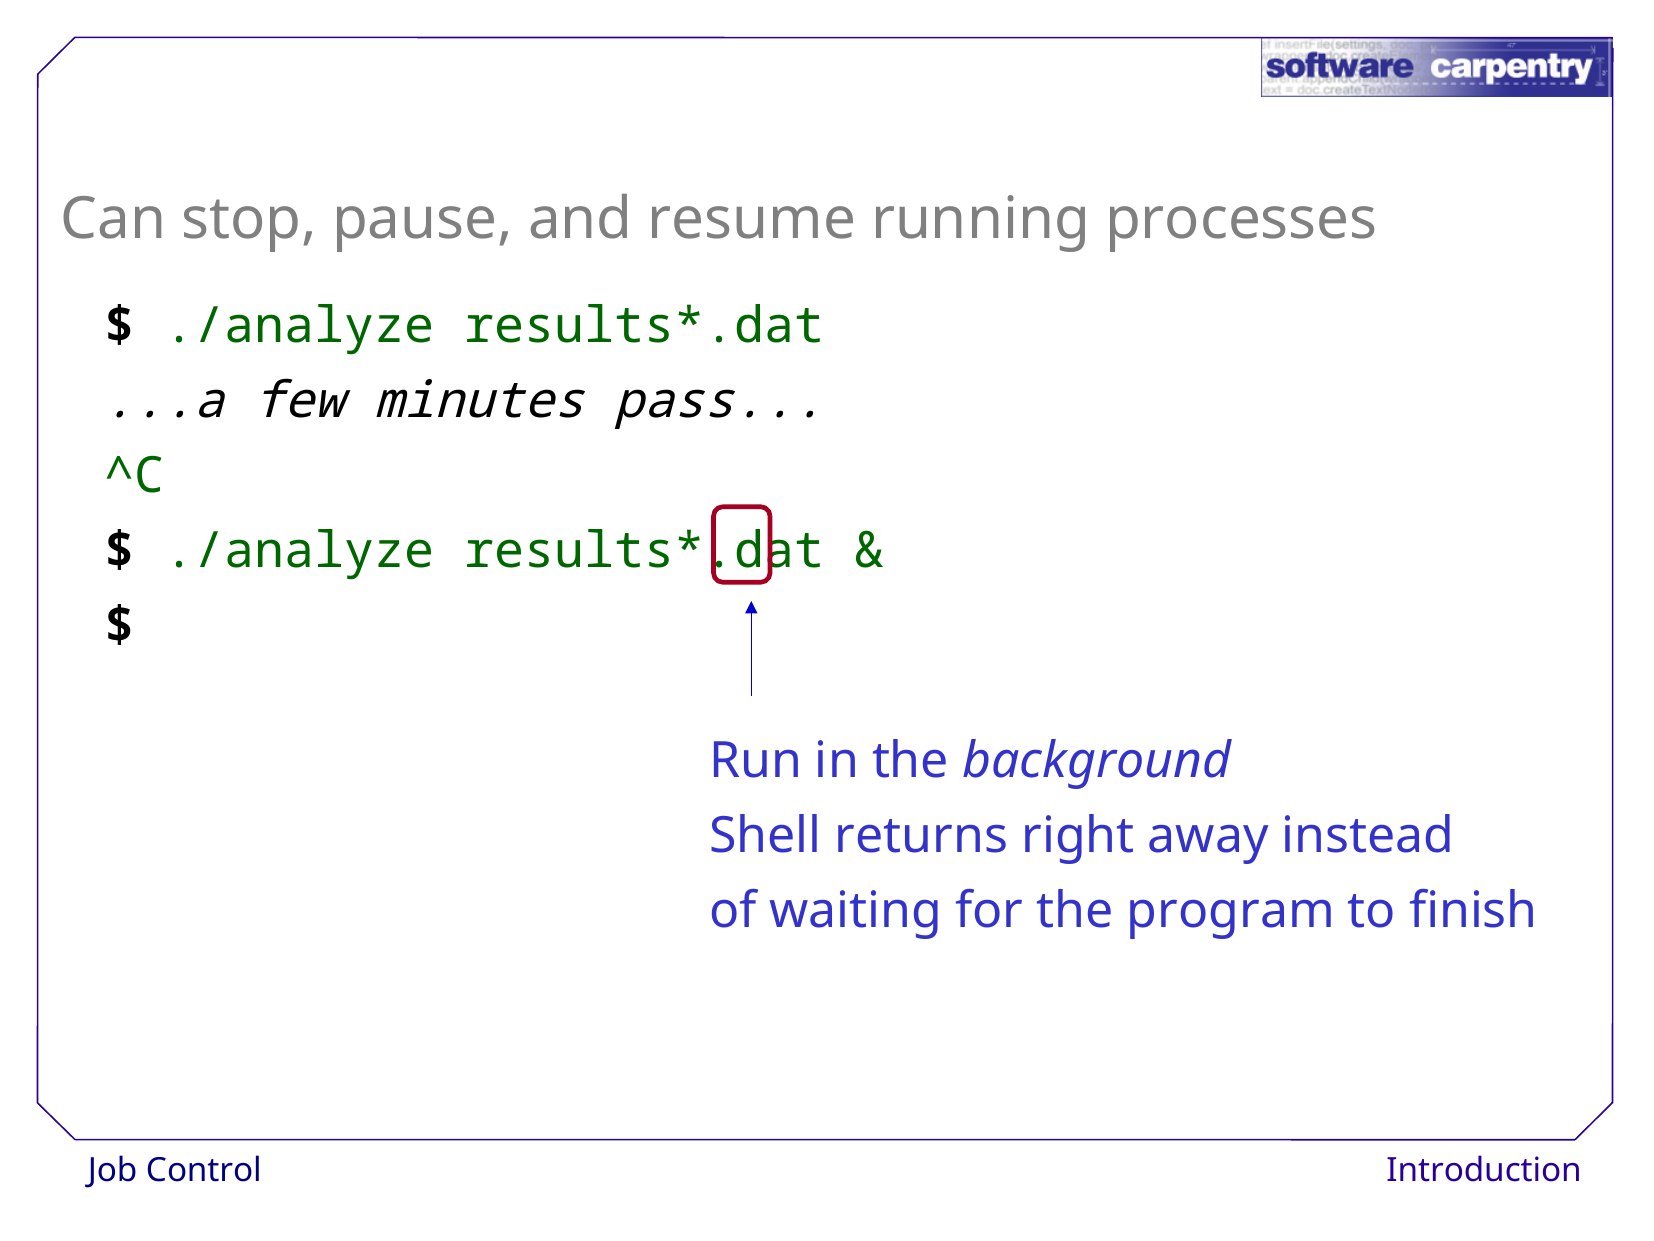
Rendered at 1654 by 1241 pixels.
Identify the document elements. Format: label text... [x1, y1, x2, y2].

text_box Run in the background Shell returns right away instead of waiting for the program to finish [694, 705, 1574, 961]
text_box $ ./analyze results*.dat ...a few minutes pass... ^C $ ./analyze results*.dat & $ [89, 270, 1512, 1065]
picture [1261, 39, 1613, 97]
text_box Can stop, pause, and resume running processes [45, 138, 1543, 259]
